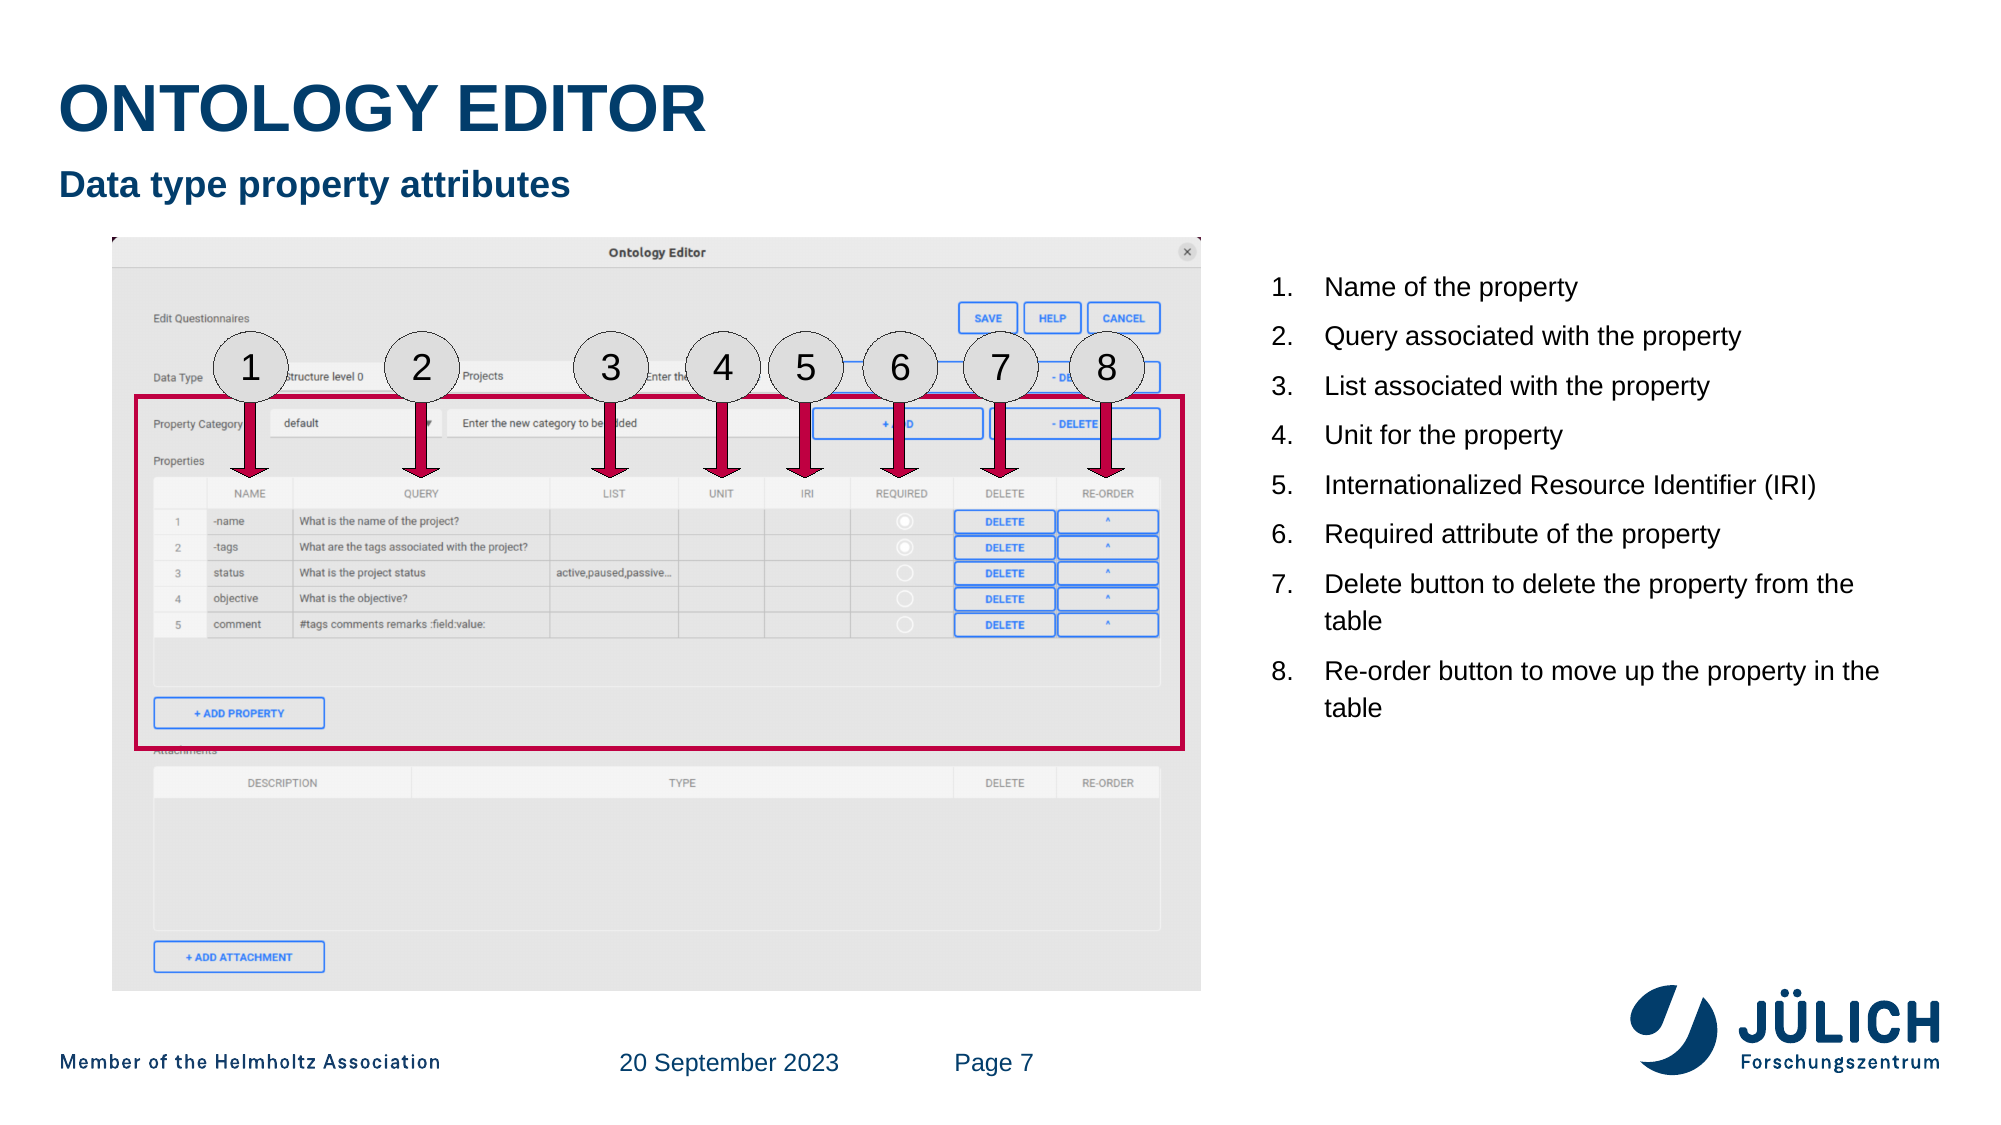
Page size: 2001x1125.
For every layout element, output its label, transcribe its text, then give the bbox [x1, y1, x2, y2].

text_box 6 [862, 331, 938, 403]
text_box [1087, 403, 1125, 478]
text_box 1 [213, 331, 289, 403]
text_box [786, 403, 824, 478]
text_box [270, 394, 403, 399]
text_box [591, 403, 629, 478]
text_box [441, 394, 592, 399]
title Ontology Editor [59, 53, 1938, 238]
list Data type property attributes [58, 154, 1937, 238]
text_box 5 [768, 331, 844, 403]
text_box [1020, 394, 1088, 399]
text_box [742, 394, 787, 399]
text_box [980, 403, 1019, 478]
slide_number Page <number> [954, 1046, 1073, 1084]
text_box 2 [384, 331, 460, 403]
text_box [919, 394, 982, 399]
text_box [703, 403, 741, 478]
text_box [402, 403, 440, 478]
text_box [880, 403, 919, 478]
text_box 4 [685, 331, 761, 403]
text_box [134, 394, 1185, 751]
text_box 3 [573, 331, 649, 403]
text_box 7 [963, 331, 1039, 403]
text_box [630, 394, 704, 399]
text_box [825, 394, 881, 399]
slide_number 20 September 2023 [619, 1046, 882, 1084]
text_box 8 [1069, 331, 1145, 403]
list Name of the property Query associated with the property List associated with the property Unit for the property Internationalized Resource Identifier (IRI) Required attribute of the property Delete button to delete the property from the table Re-order button to move up the property in the table [1253, 264, 1916, 903]
text_box [230, 403, 269, 478]
picture [112, 237, 1201, 991]
